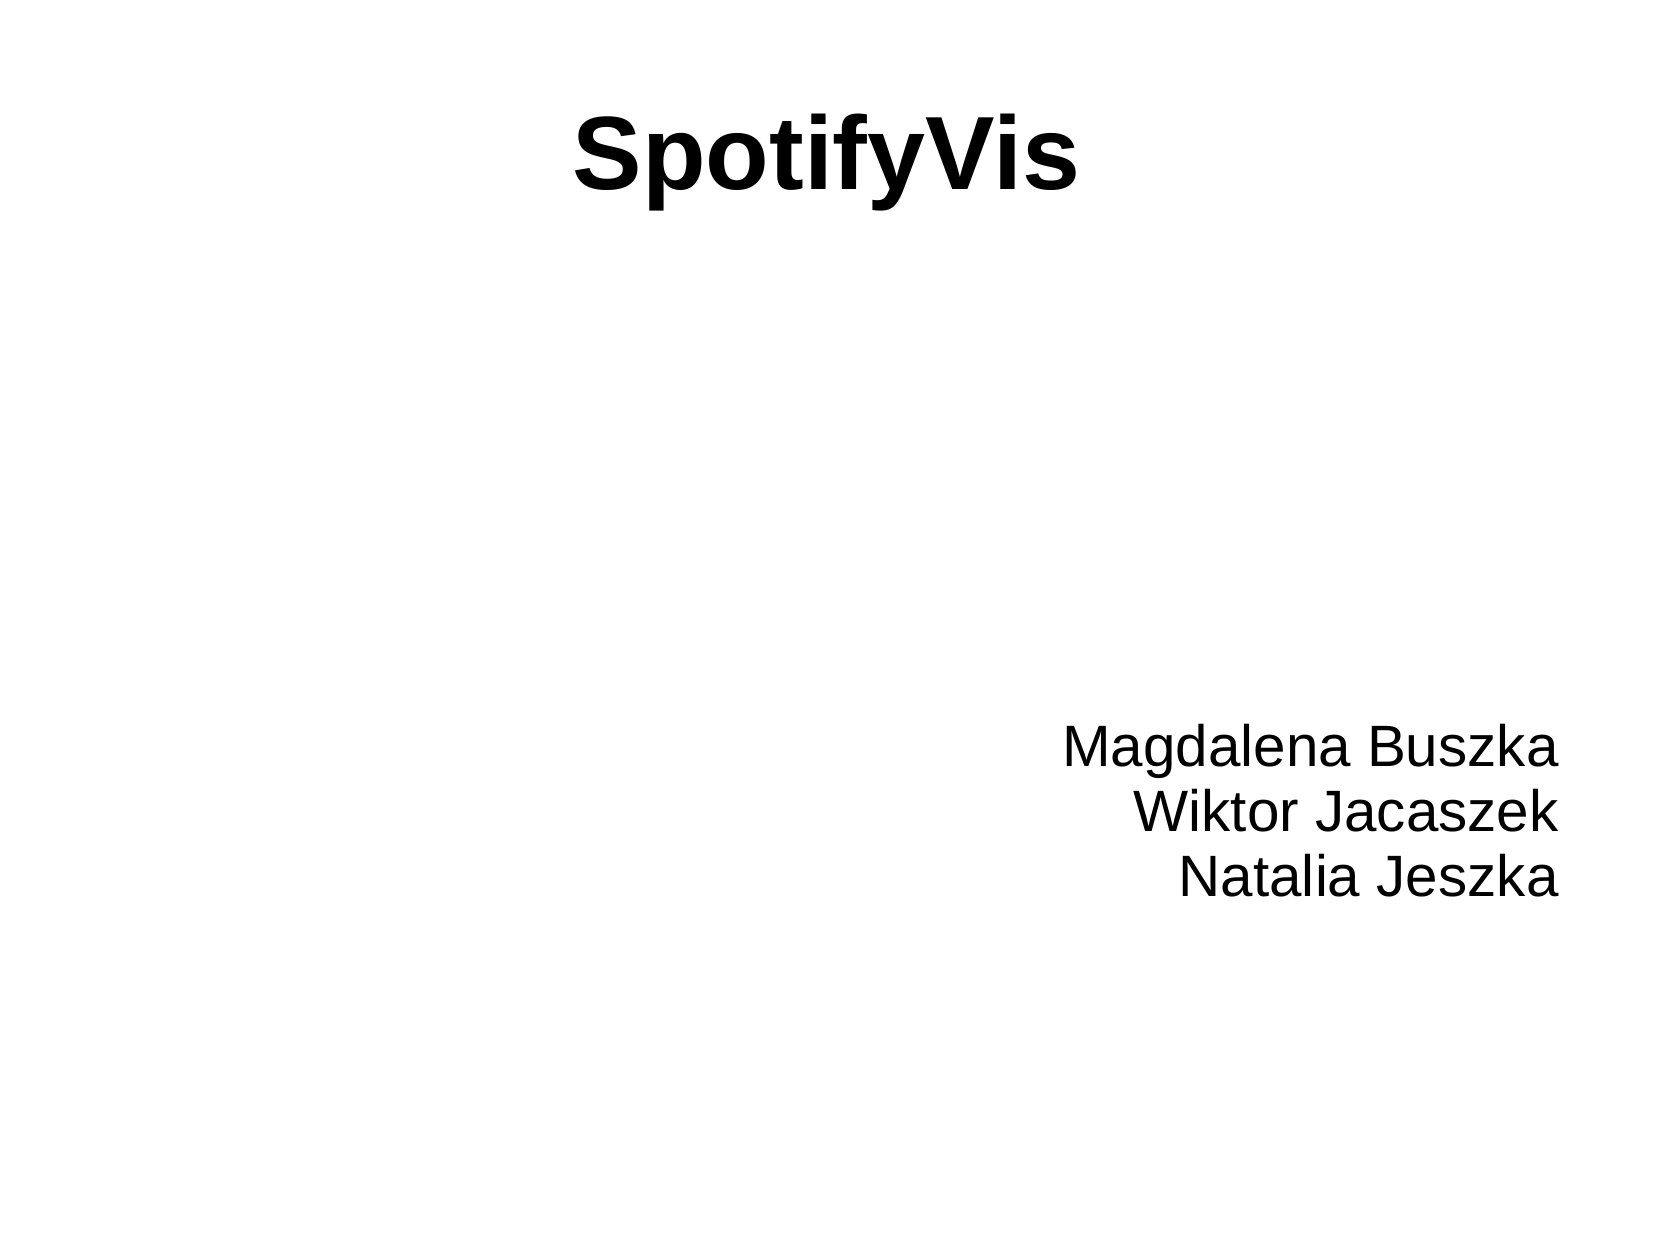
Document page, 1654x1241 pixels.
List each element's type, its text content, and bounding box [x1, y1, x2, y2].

title SpotifyVis [82, 49, 1571, 257]
subtitle Magdalena Buszka Wiktor Jacaszek Natalia Jeszka [70, 401, 1559, 1221]
